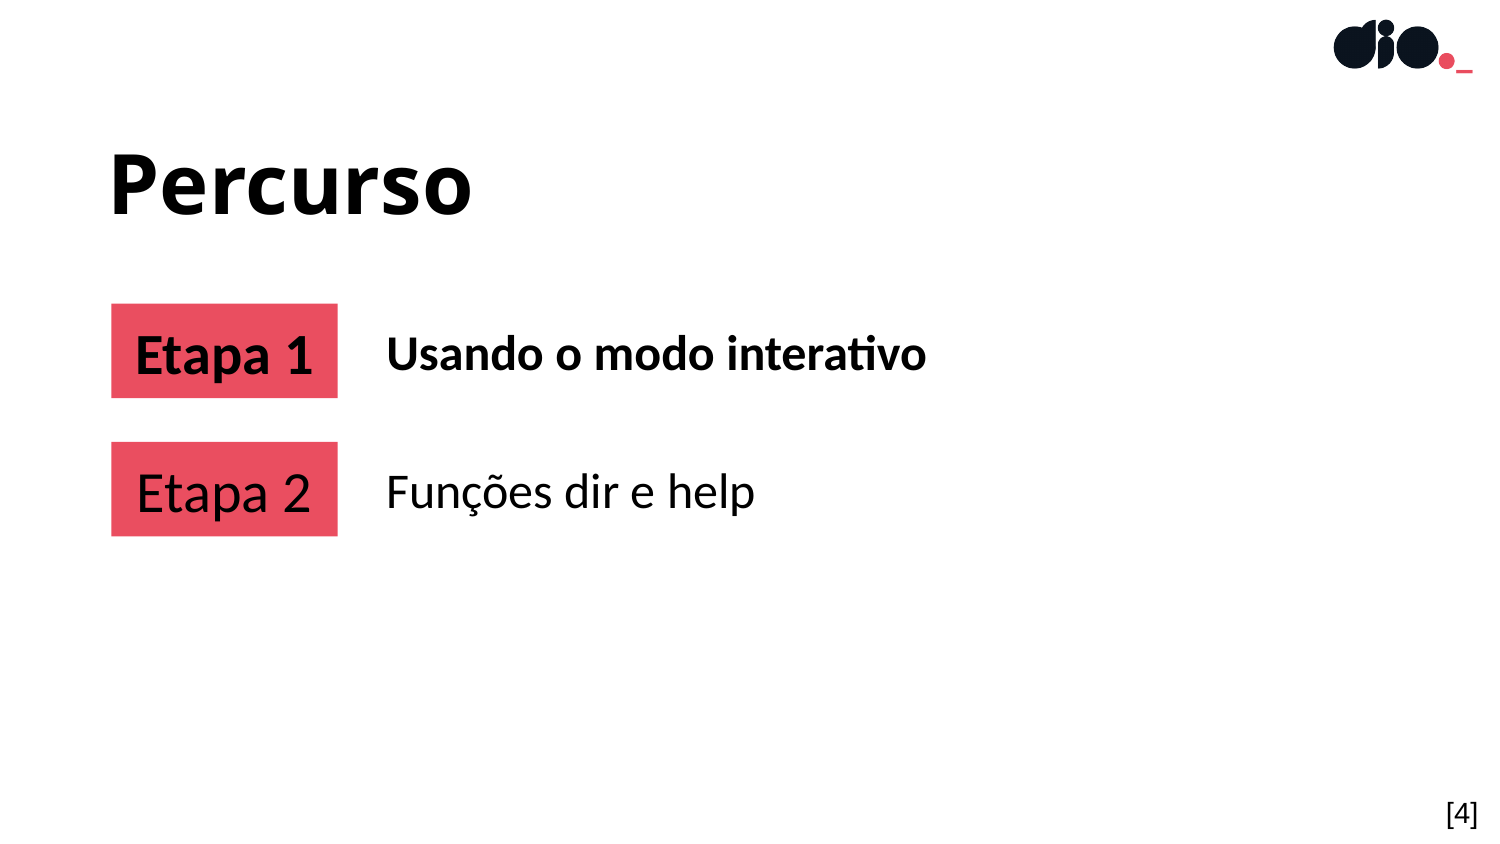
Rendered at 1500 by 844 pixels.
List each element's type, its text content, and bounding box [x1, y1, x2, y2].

text_box Etapa 1 [111, 303, 338, 399]
slide_number [<número>] [1403, 779, 1494, 844]
picture [1333, 19, 1473, 74]
text_box Funções dir e help [371, 451, 1384, 528]
text_box Usando o modo interativo [371, 313, 1384, 389]
text_box Etapa 2 [111, 441, 338, 537]
text_box Percurso [92, 104, 1309, 243]
